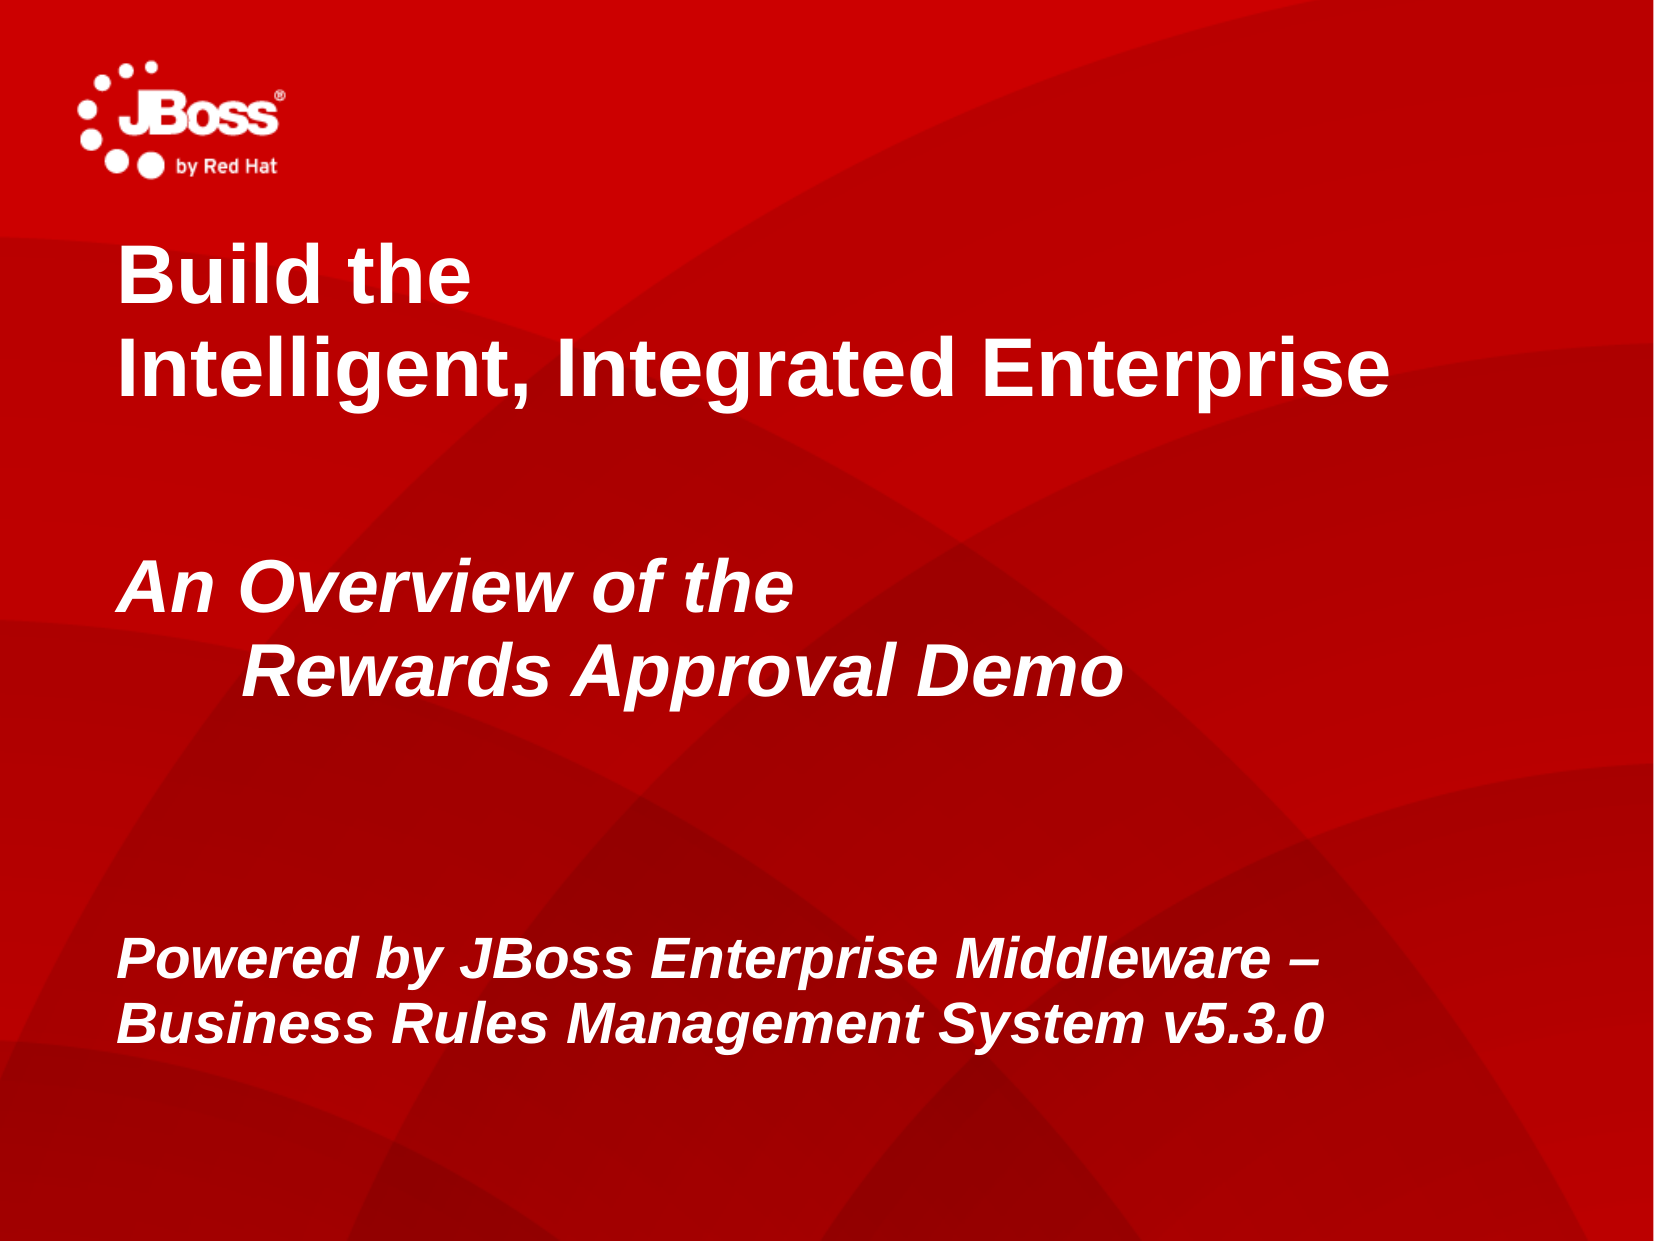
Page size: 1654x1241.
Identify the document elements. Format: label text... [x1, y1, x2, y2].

text_box Build the Intelligent, Integrated Enterprise An Overview of the Rewards Approval Demo Powered by JBoss Enterprise Middleware – Business Rules Management System v5.3.0 [101, 220, 1552, 1020]
picture [0, 0, 1654, 1241]
